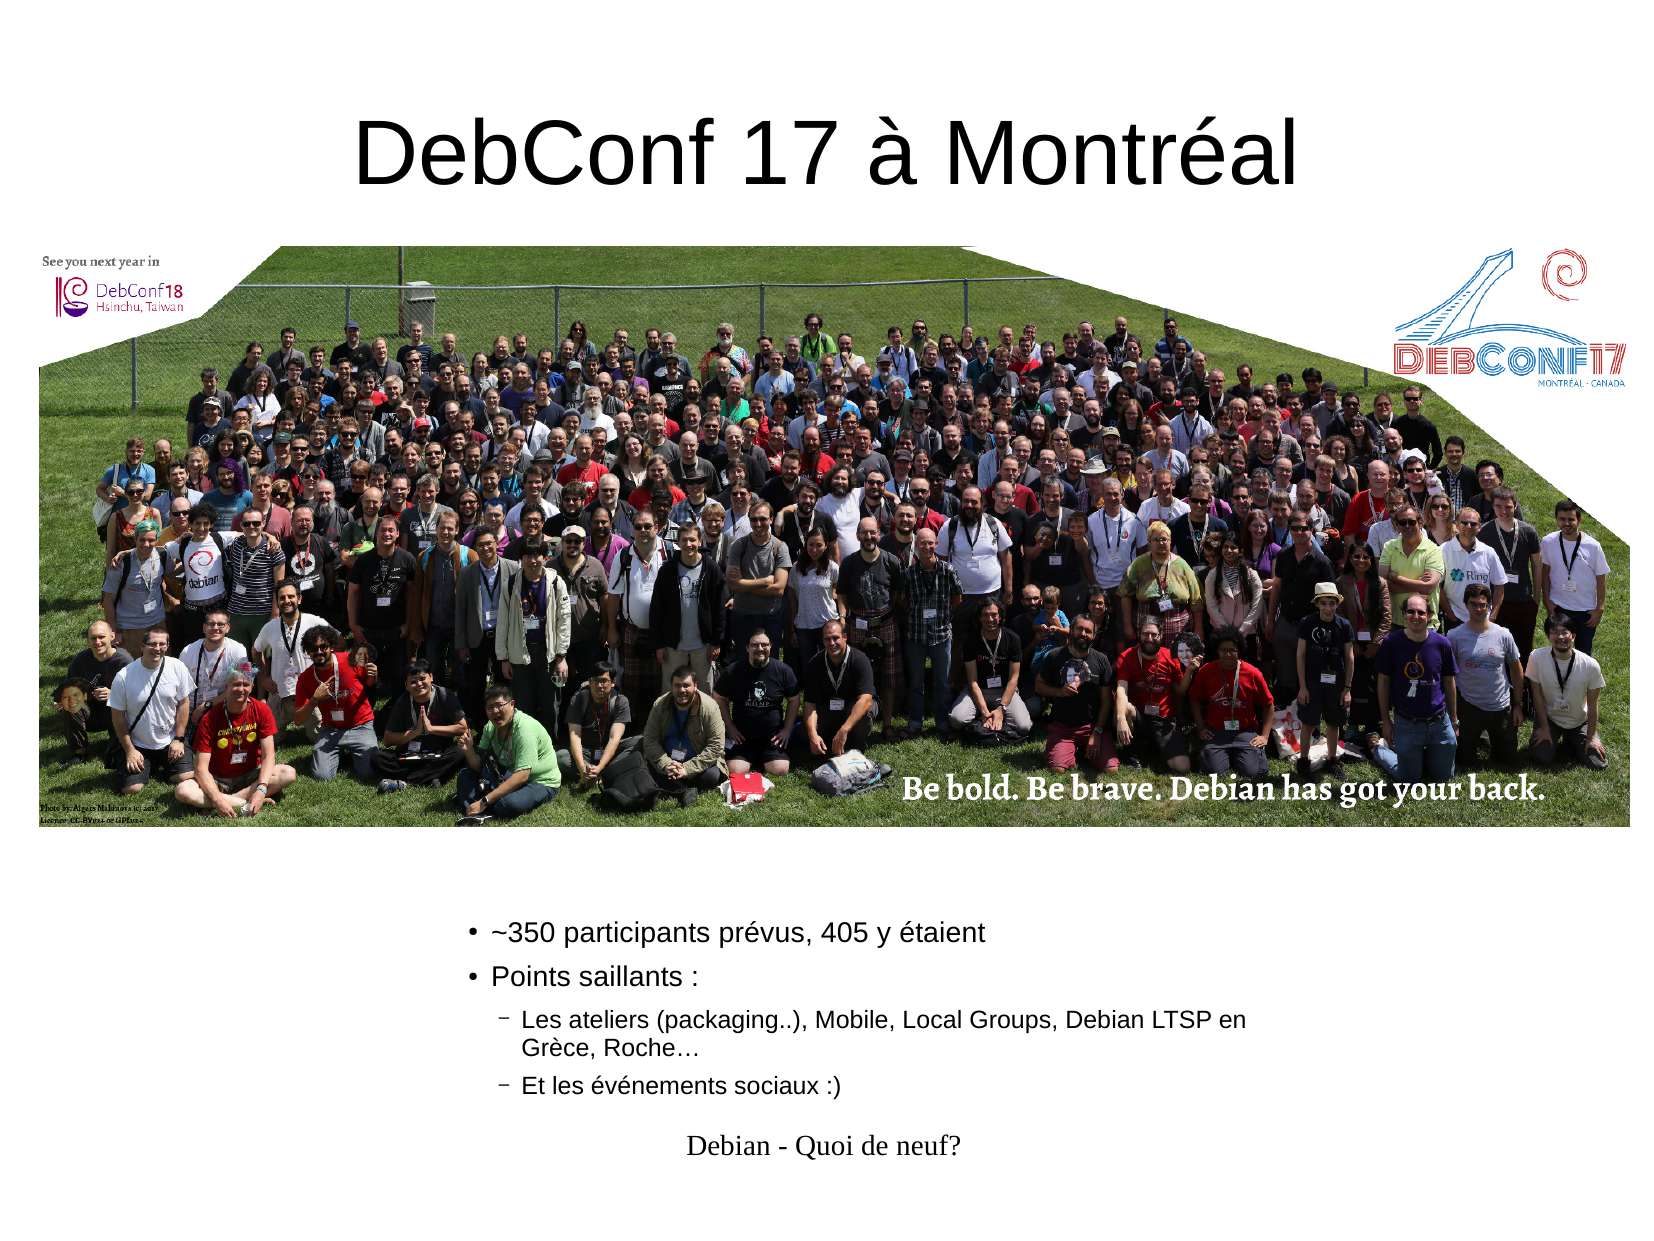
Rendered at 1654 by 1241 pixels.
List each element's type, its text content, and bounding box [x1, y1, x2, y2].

title DebConf 17 à Montréal [82, 49, 1571, 246]
picture [39, 246, 1630, 827]
list ~350 participants prévus, 405 y étaient Points saillants : Les ateliers (packaging..), Mobile, Local Groups, Debian LTSP en Grèce, Roche… Et les événements sociaux :) [460, 827, 1264, 1104]
